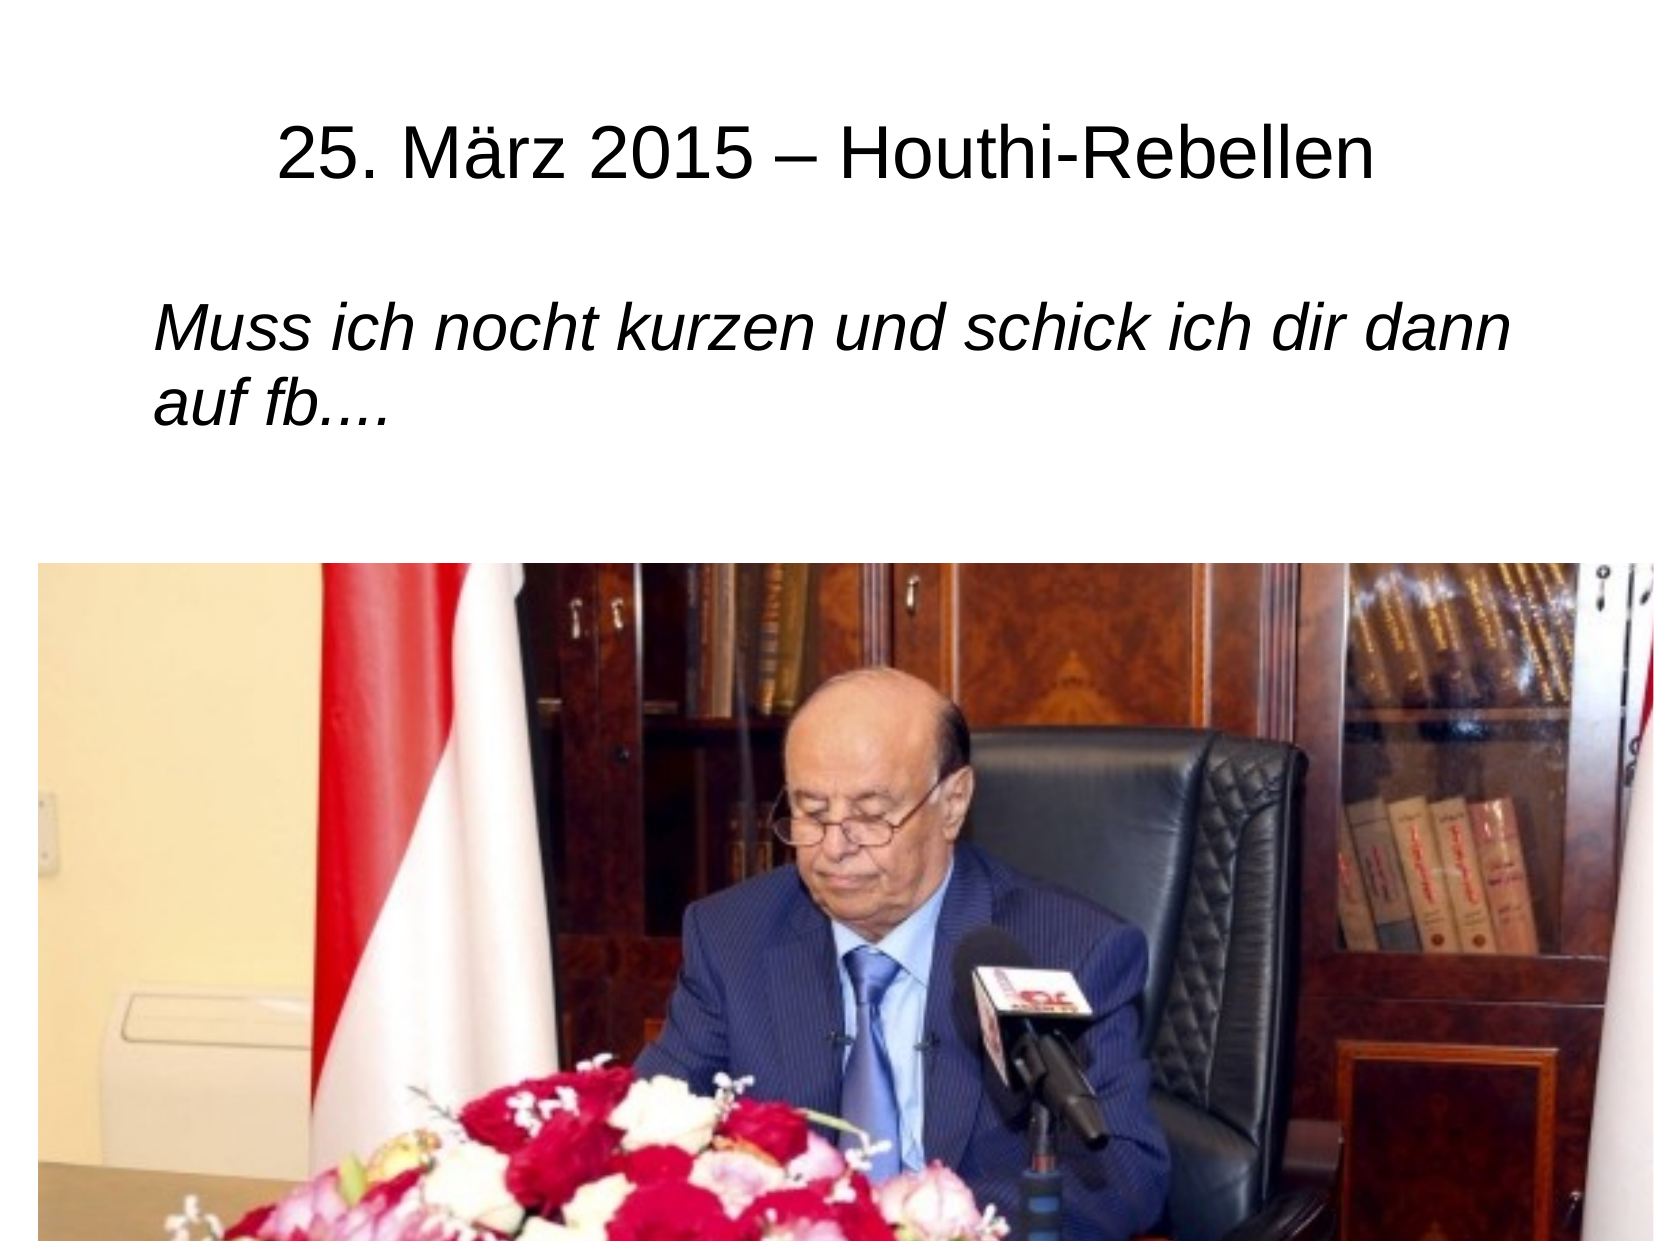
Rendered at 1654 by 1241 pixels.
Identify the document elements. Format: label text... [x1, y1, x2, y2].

list Muss ich nocht kurzen und schick ich dir dann auf fb.... [82, 290, 1571, 563]
title 25. März 2015 – Houthi-Rebellen [82, 49, 1571, 257]
picture [38, 563, 1654, 1241]
